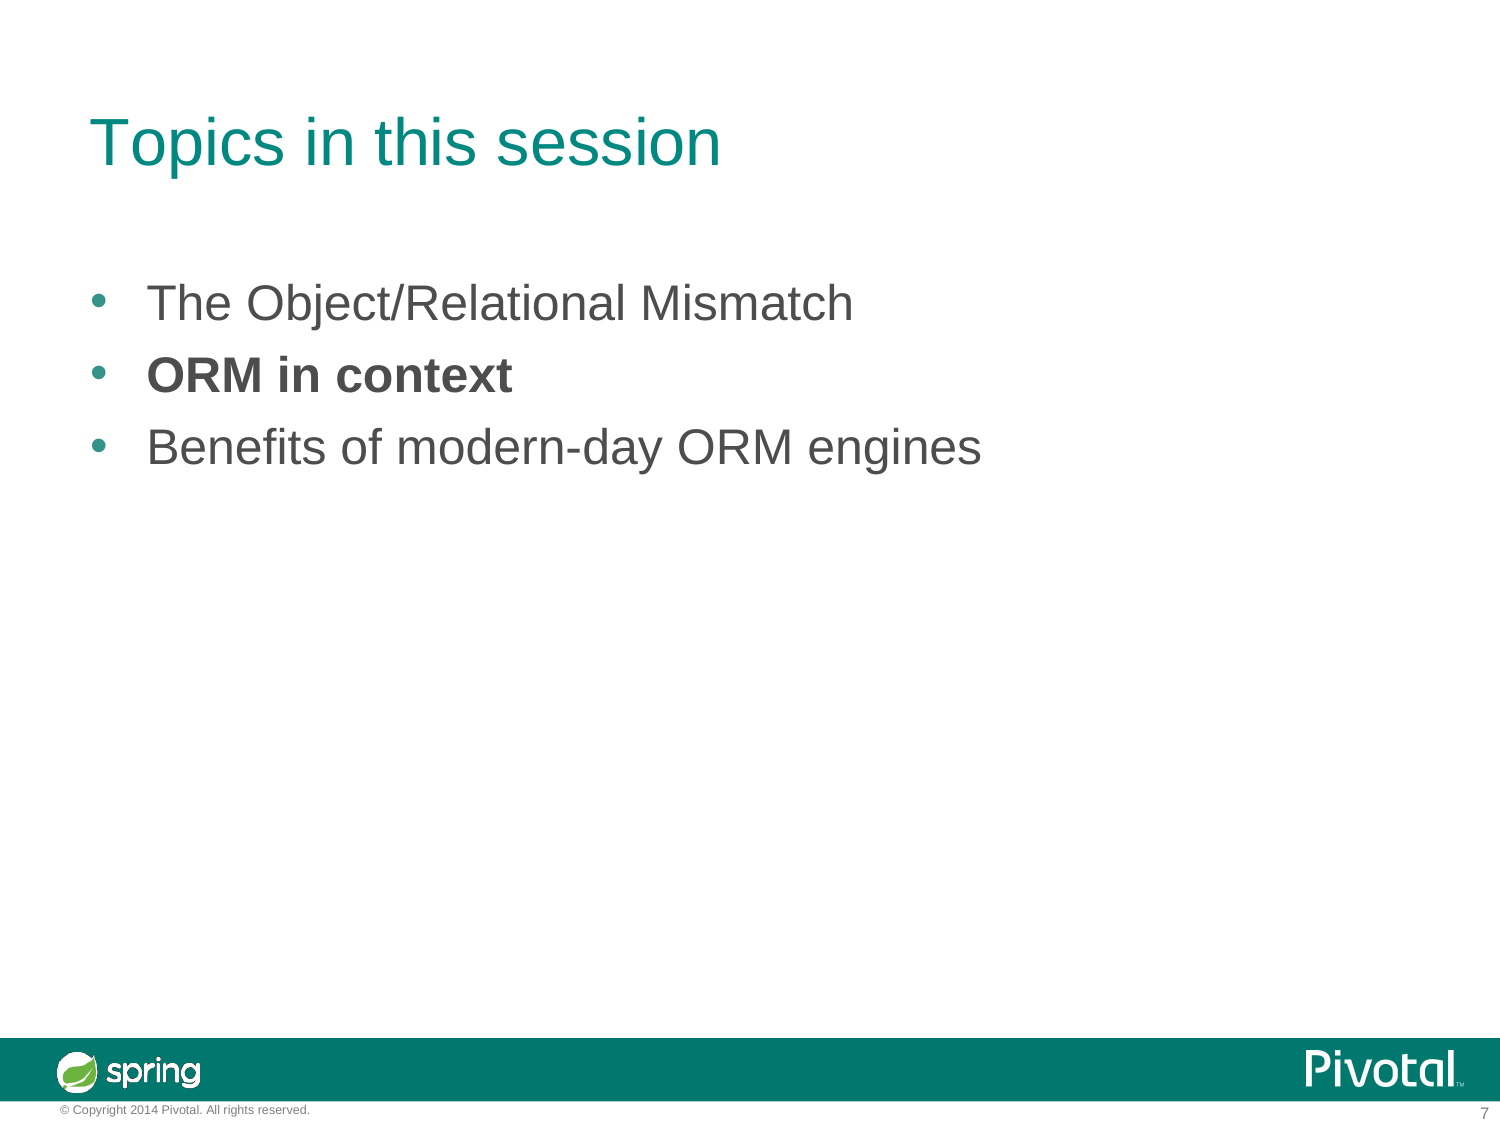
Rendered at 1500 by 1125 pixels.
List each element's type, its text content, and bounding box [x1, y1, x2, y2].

picture [32, 1041, 210, 1103]
title Topics in this session [75, 45, 1426, 233]
picture [1306, 1050, 1464, 1087]
list The Object/Relational Mismatch ORM in context Benefits of modern-day ORM engines [75, 262, 1426, 1005]
